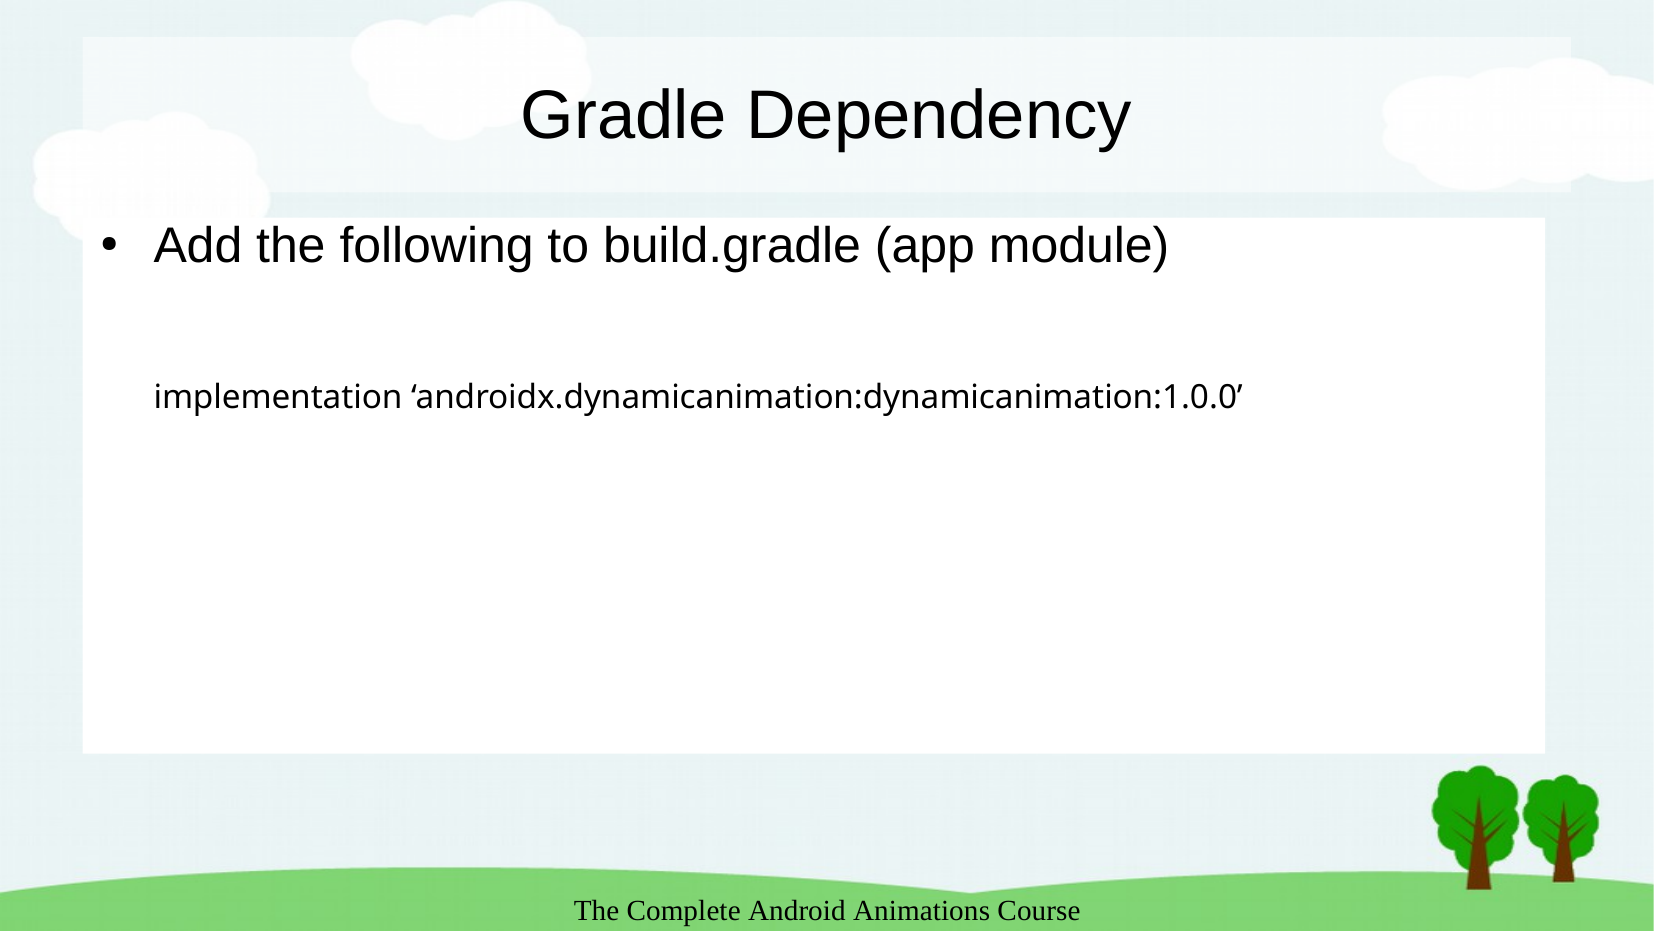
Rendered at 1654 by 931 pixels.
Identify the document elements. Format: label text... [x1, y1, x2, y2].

list Add the following to build.gradle (app module) implementation ‘androidx.dynamicanimation:dynamicanimation:1.0.0’ [82, 217, 1546, 754]
title Gradle Dependency [82, 37, 1571, 193]
picture [0, 0, 1654, 931]
